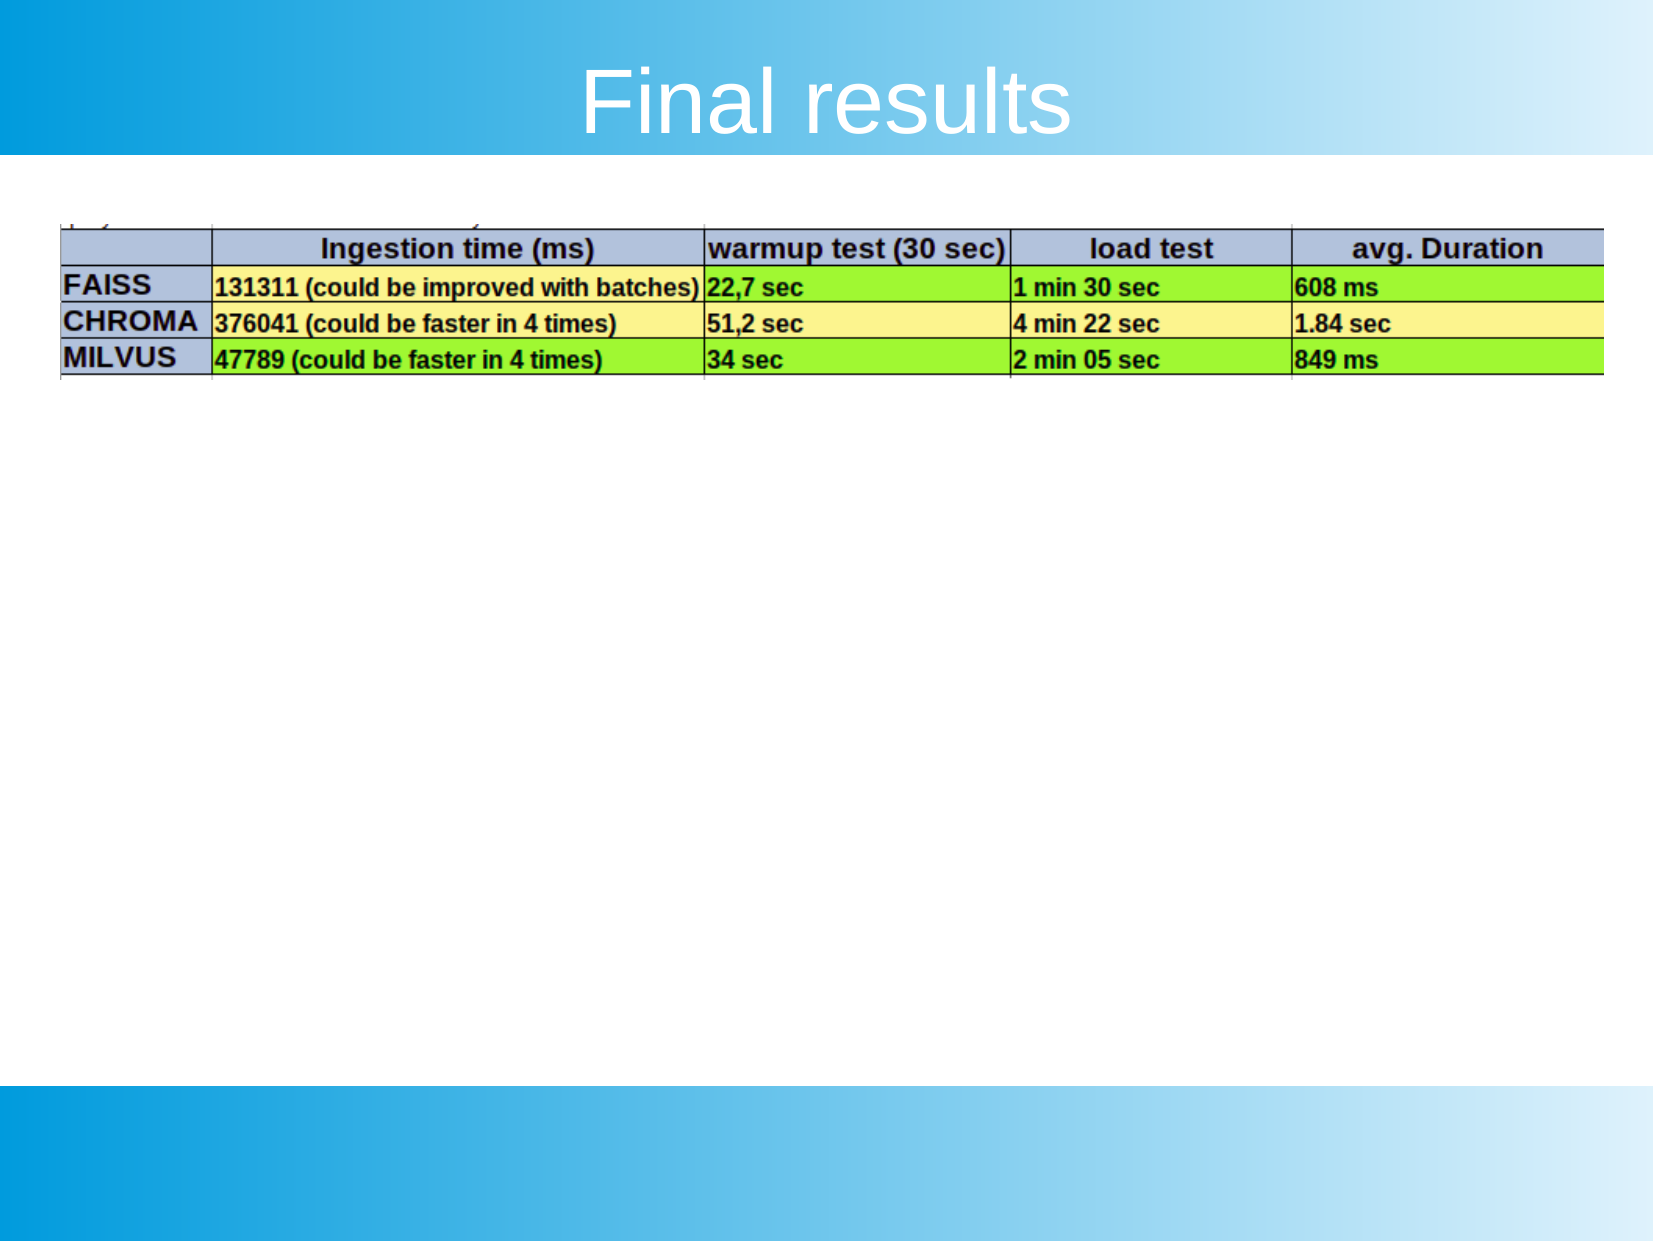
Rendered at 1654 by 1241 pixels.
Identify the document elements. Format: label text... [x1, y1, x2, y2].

title Final results [82, 49, 1571, 155]
picture [60, 224, 1604, 380]
